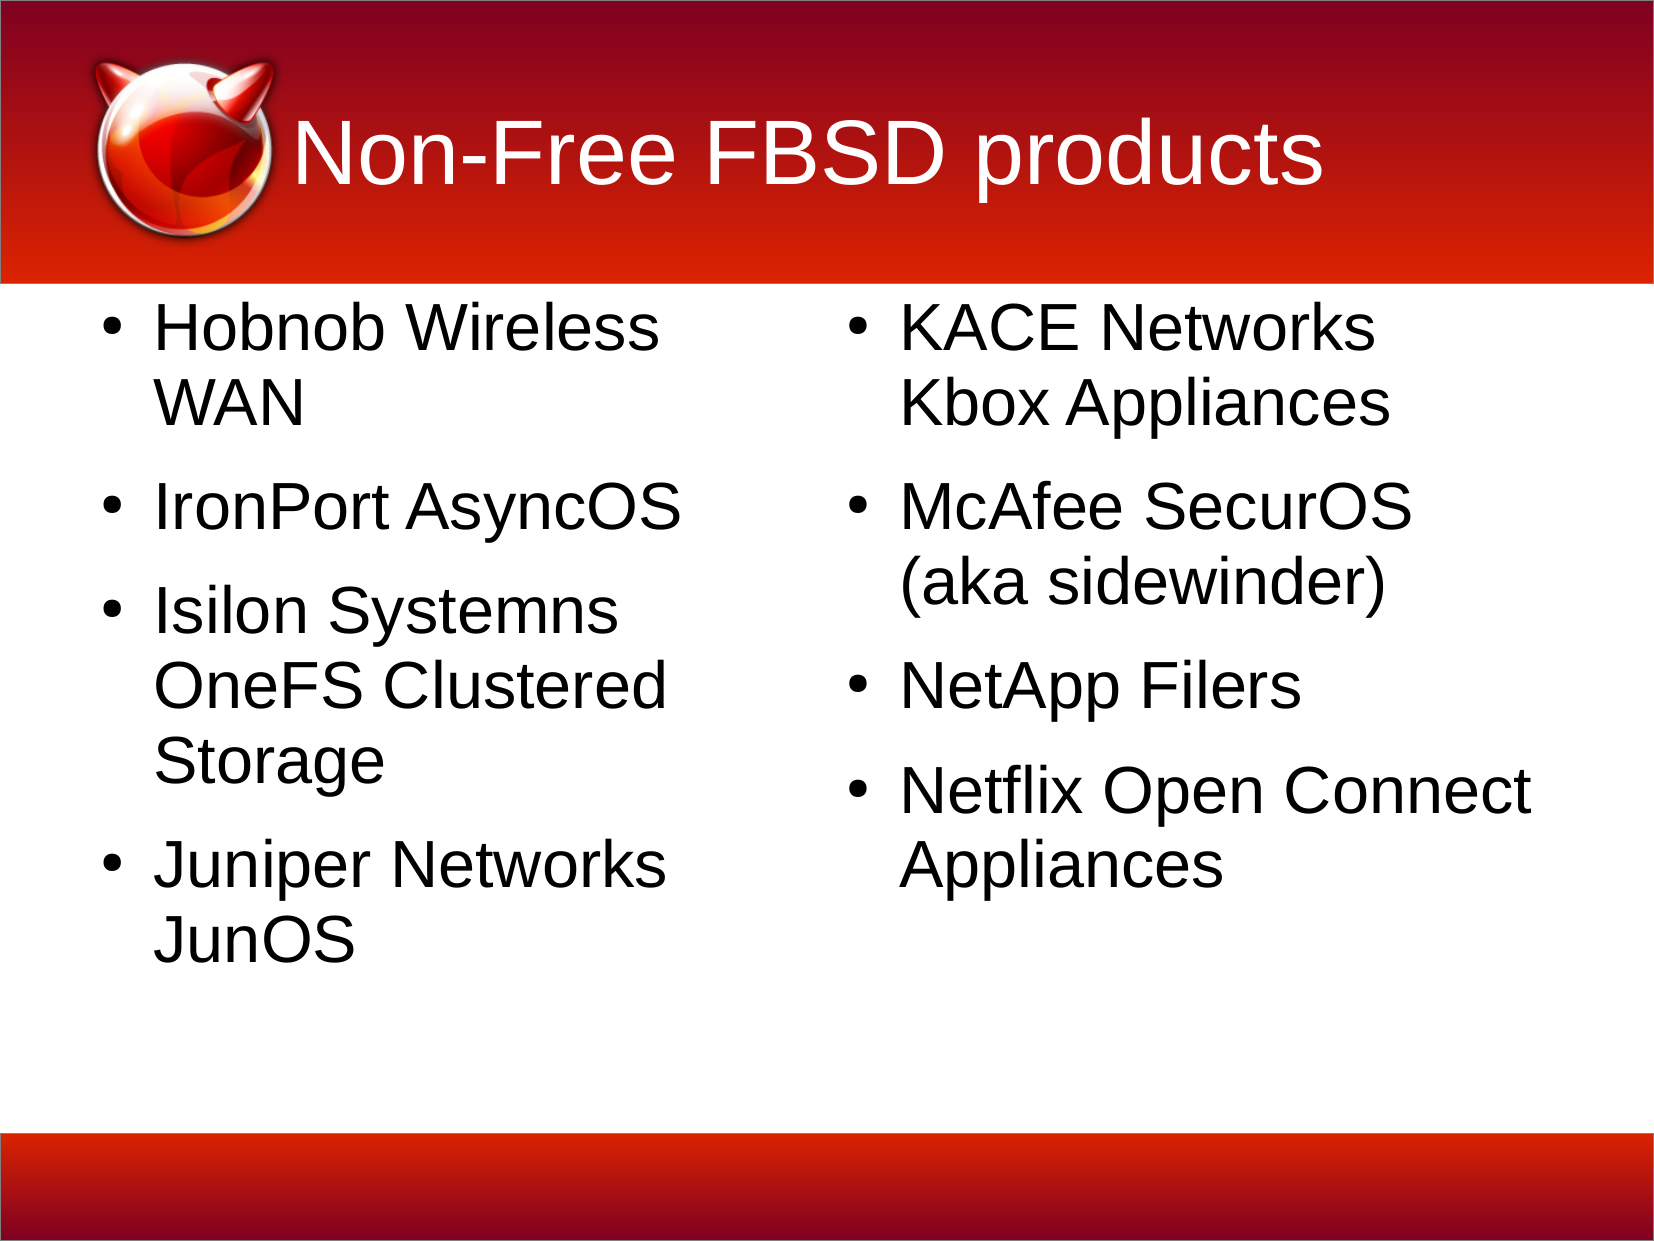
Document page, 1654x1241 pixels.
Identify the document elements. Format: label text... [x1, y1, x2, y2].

title Non-Free FBSD products [82, 49, 1536, 257]
list Hobnob Wireless WAN IronPort AsyncOS Isilon Systemns OneFS Clustered Storage Juniper Networks JunOS [82, 290, 793, 1010]
list KACE Networks Kbox Appliances McAfee SecurOS (aka sidewinder) NetApp Filers Netflix Open Connect Appliances [828, 290, 1539, 1010]
